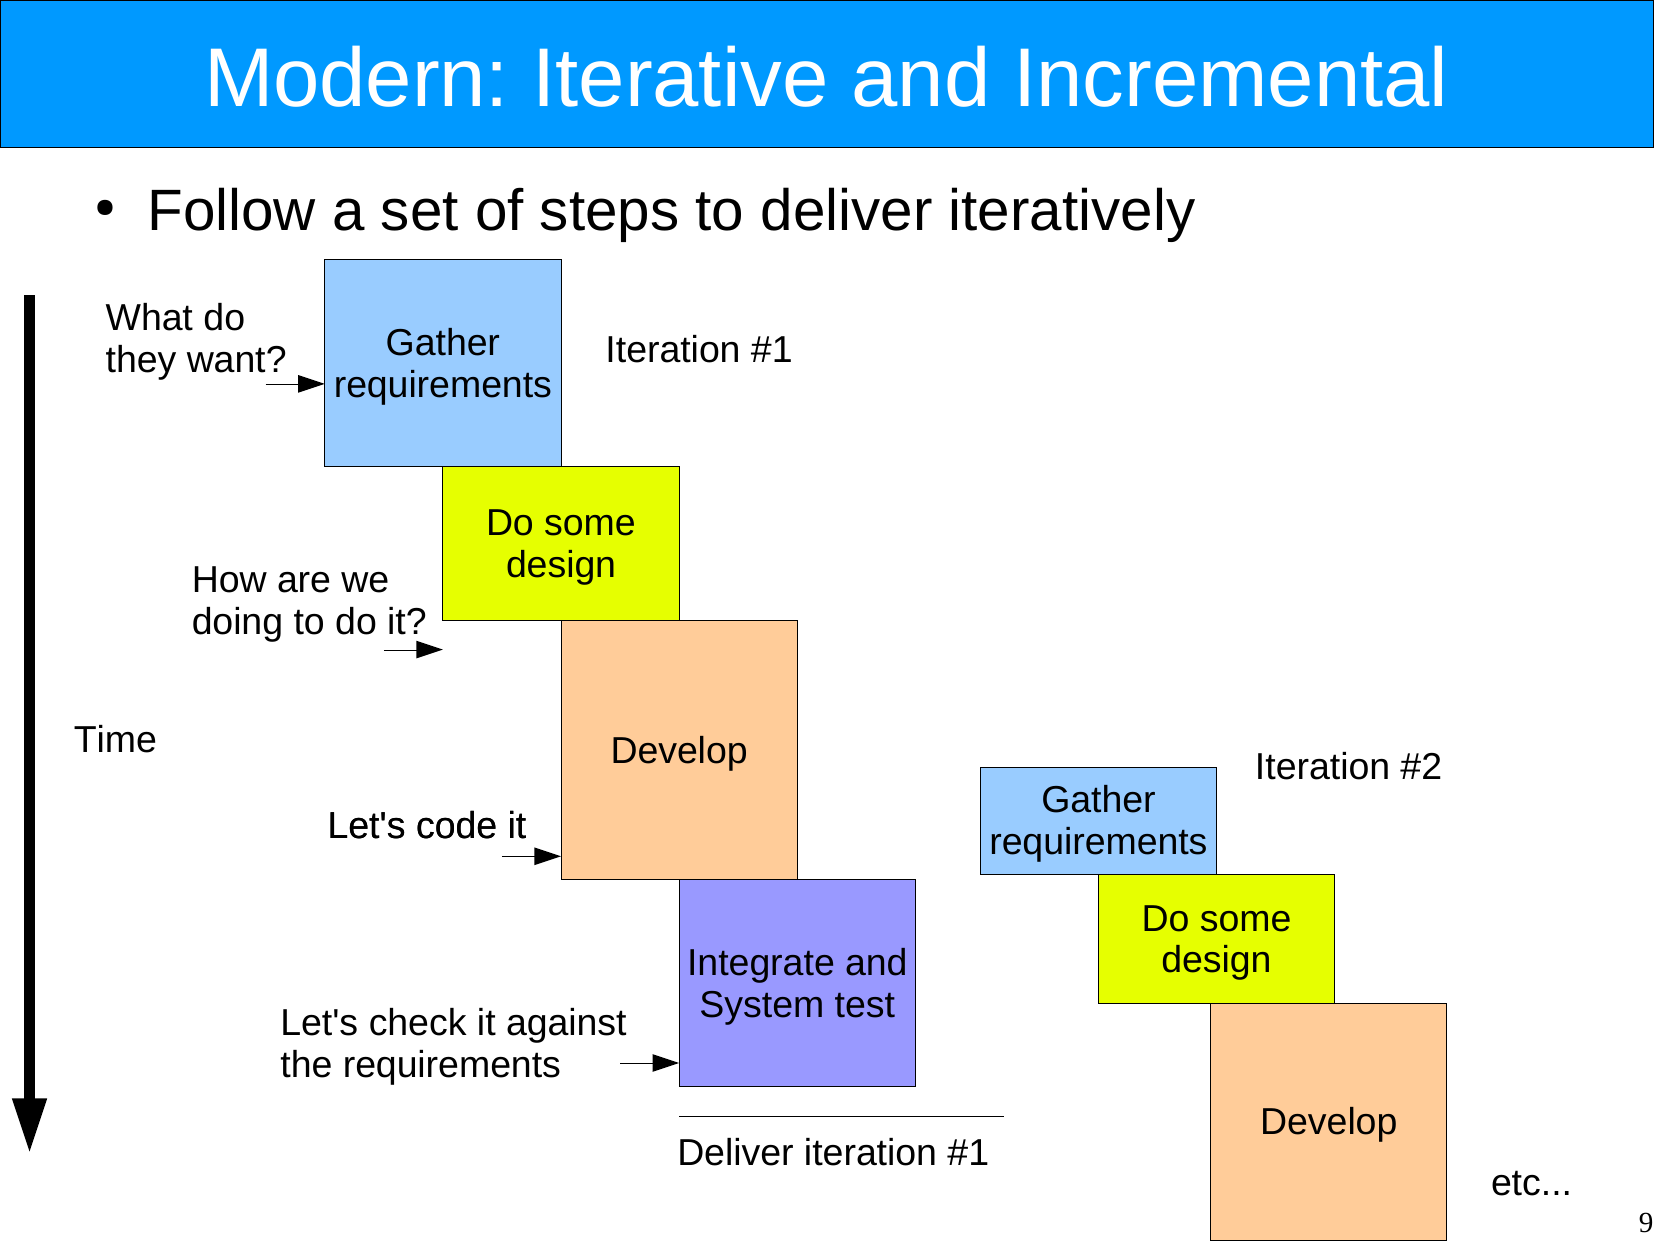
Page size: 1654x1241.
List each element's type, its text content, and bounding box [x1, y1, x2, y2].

text_box Let's check it against the requirements [265, 993, 642, 1093]
text_box Do some design [442, 466, 680, 621]
text_box Let's code it [312, 797, 542, 855]
title Modern: Iterative and Incremental [82, 21, 1571, 135]
text_box Iteration #2 [1240, 738, 1458, 796]
text_box Do some design [1098, 874, 1335, 1004]
text_box Time [59, 710, 173, 768]
text_box Develop [561, 620, 798, 880]
list Follow a set of steps to deliver iteratively [76, 177, 1565, 1196]
text_box Deliver iteration #1 [662, 1124, 1004, 1182]
text_box How are we doing to do it? [177, 550, 442, 650]
text_box etc... [1476, 1153, 1588, 1211]
text_box What do they want? [90, 289, 301, 389]
text_box Gather requirements [324, 259, 562, 467]
text_box Iteration #1 [590, 321, 808, 379]
text_box Integrate and System test [679, 879, 916, 1087]
text_box Gather requirements [980, 767, 1217, 875]
text_box Develop [1210, 1003, 1447, 1241]
